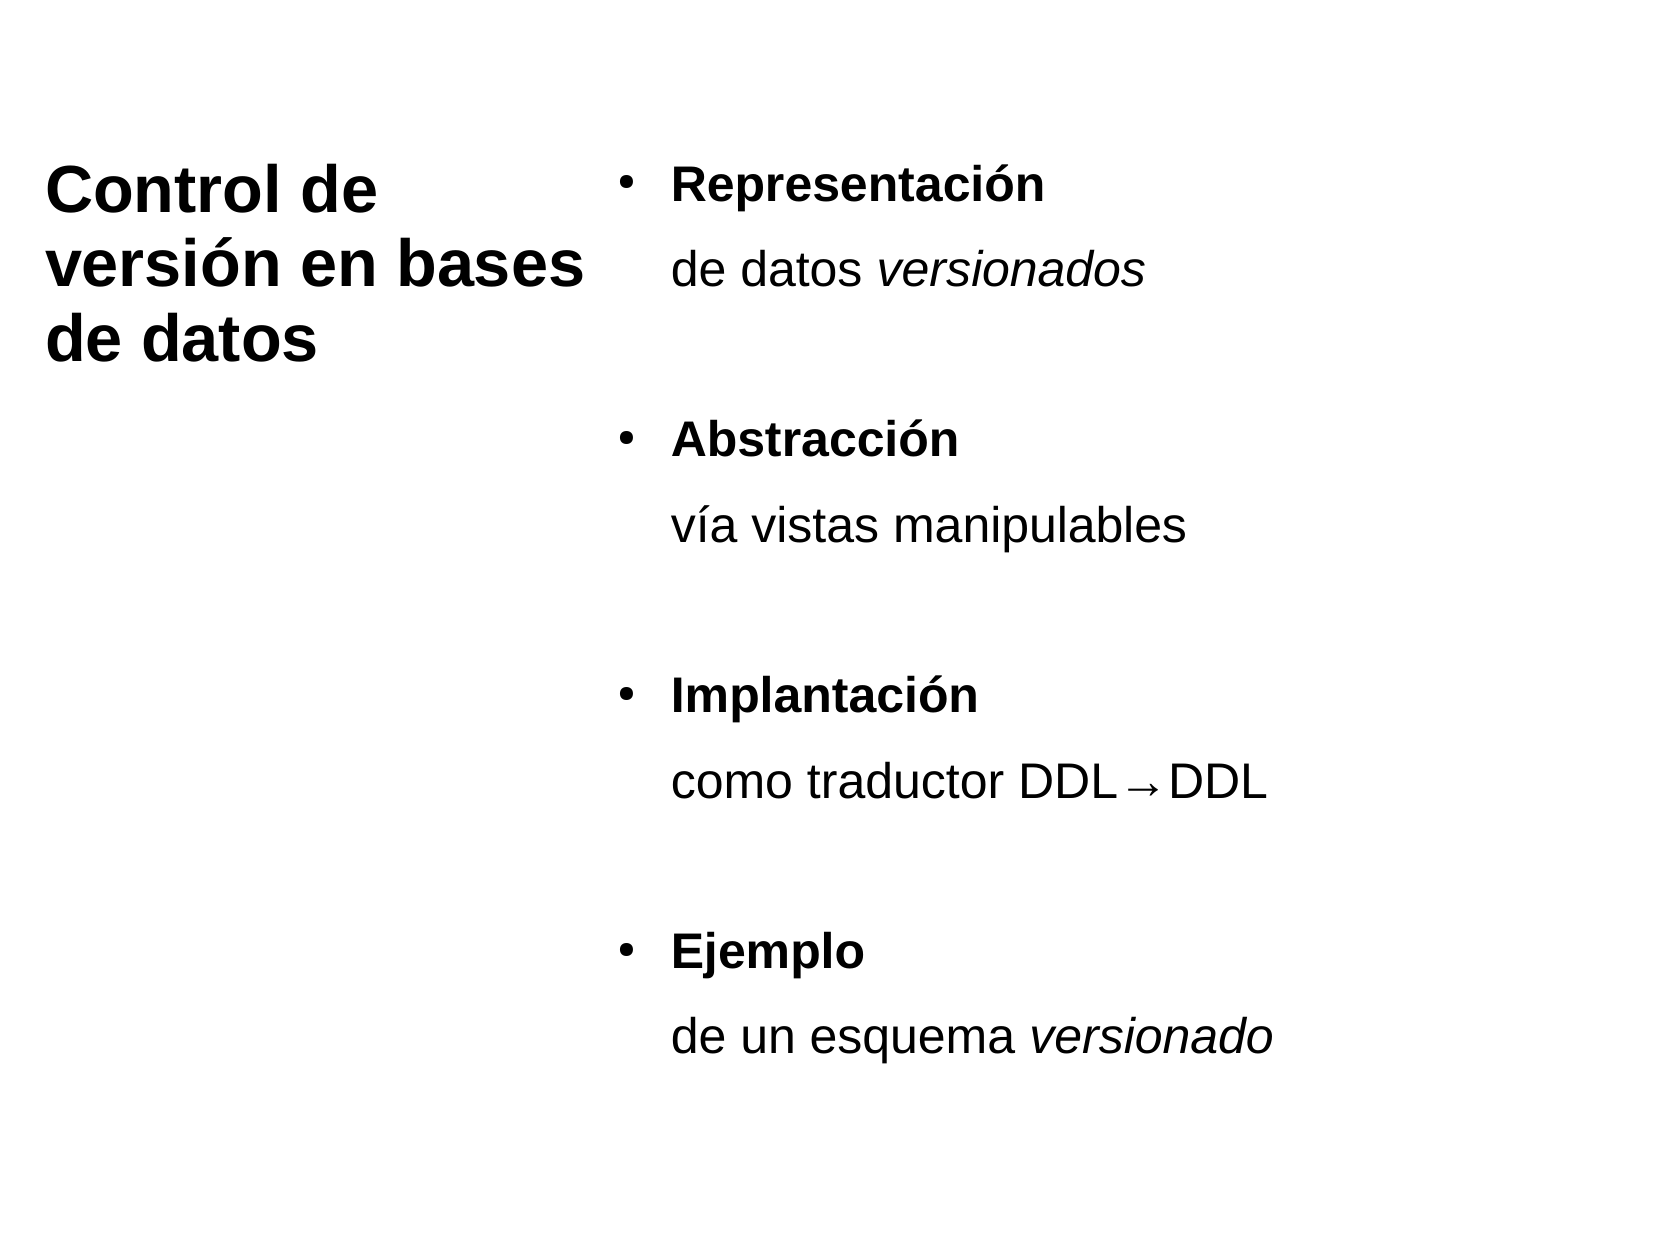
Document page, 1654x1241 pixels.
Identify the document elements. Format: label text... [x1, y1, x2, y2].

list Representación de datos versionados Abstracción vía vistas manipulables Implantación como traductor DDL→DDL Ejemplo de un esquema versionado [600, 155, 1486, 1155]
title Control de versión en bases de datos [45, 151, 601, 377]
